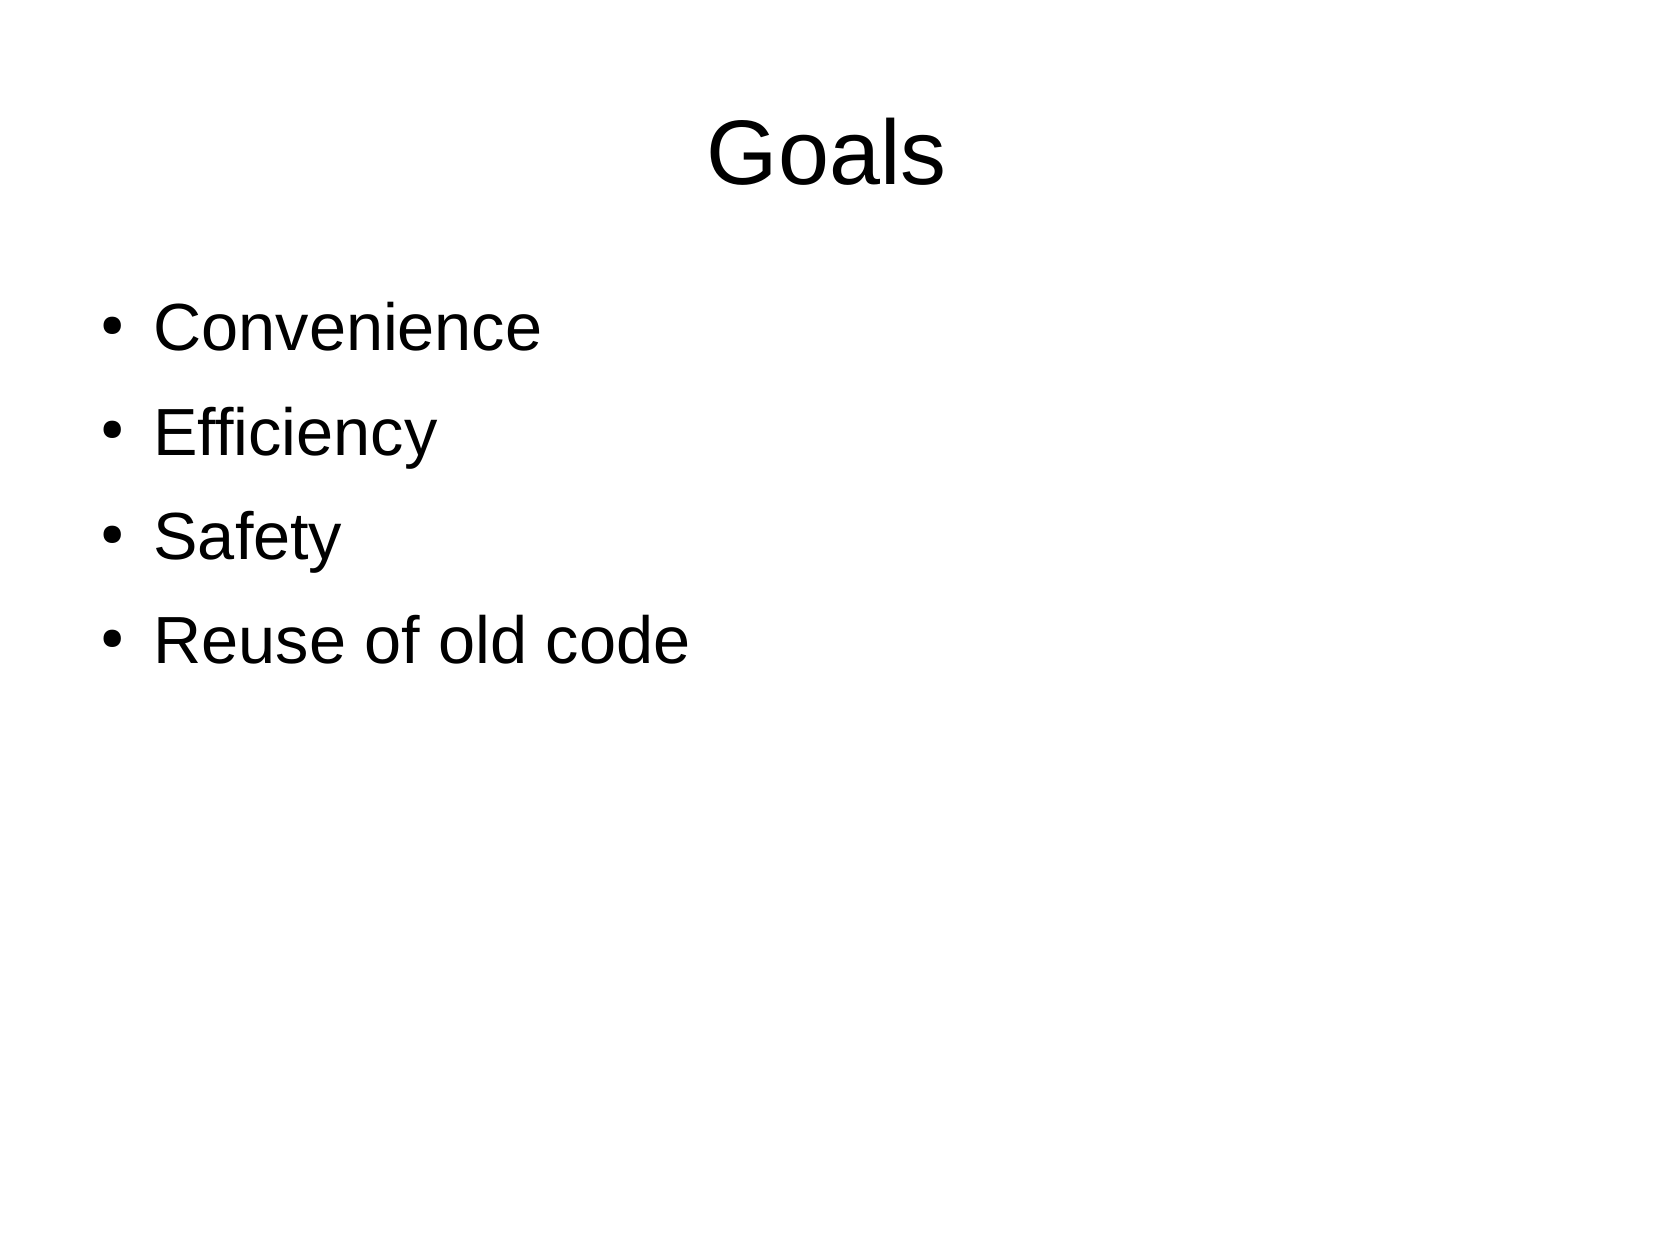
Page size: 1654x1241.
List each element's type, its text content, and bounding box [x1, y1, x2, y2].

title Goals [82, 49, 1571, 257]
list Convenience Efficiency Safety Reuse of old code [82, 290, 1571, 1010]
